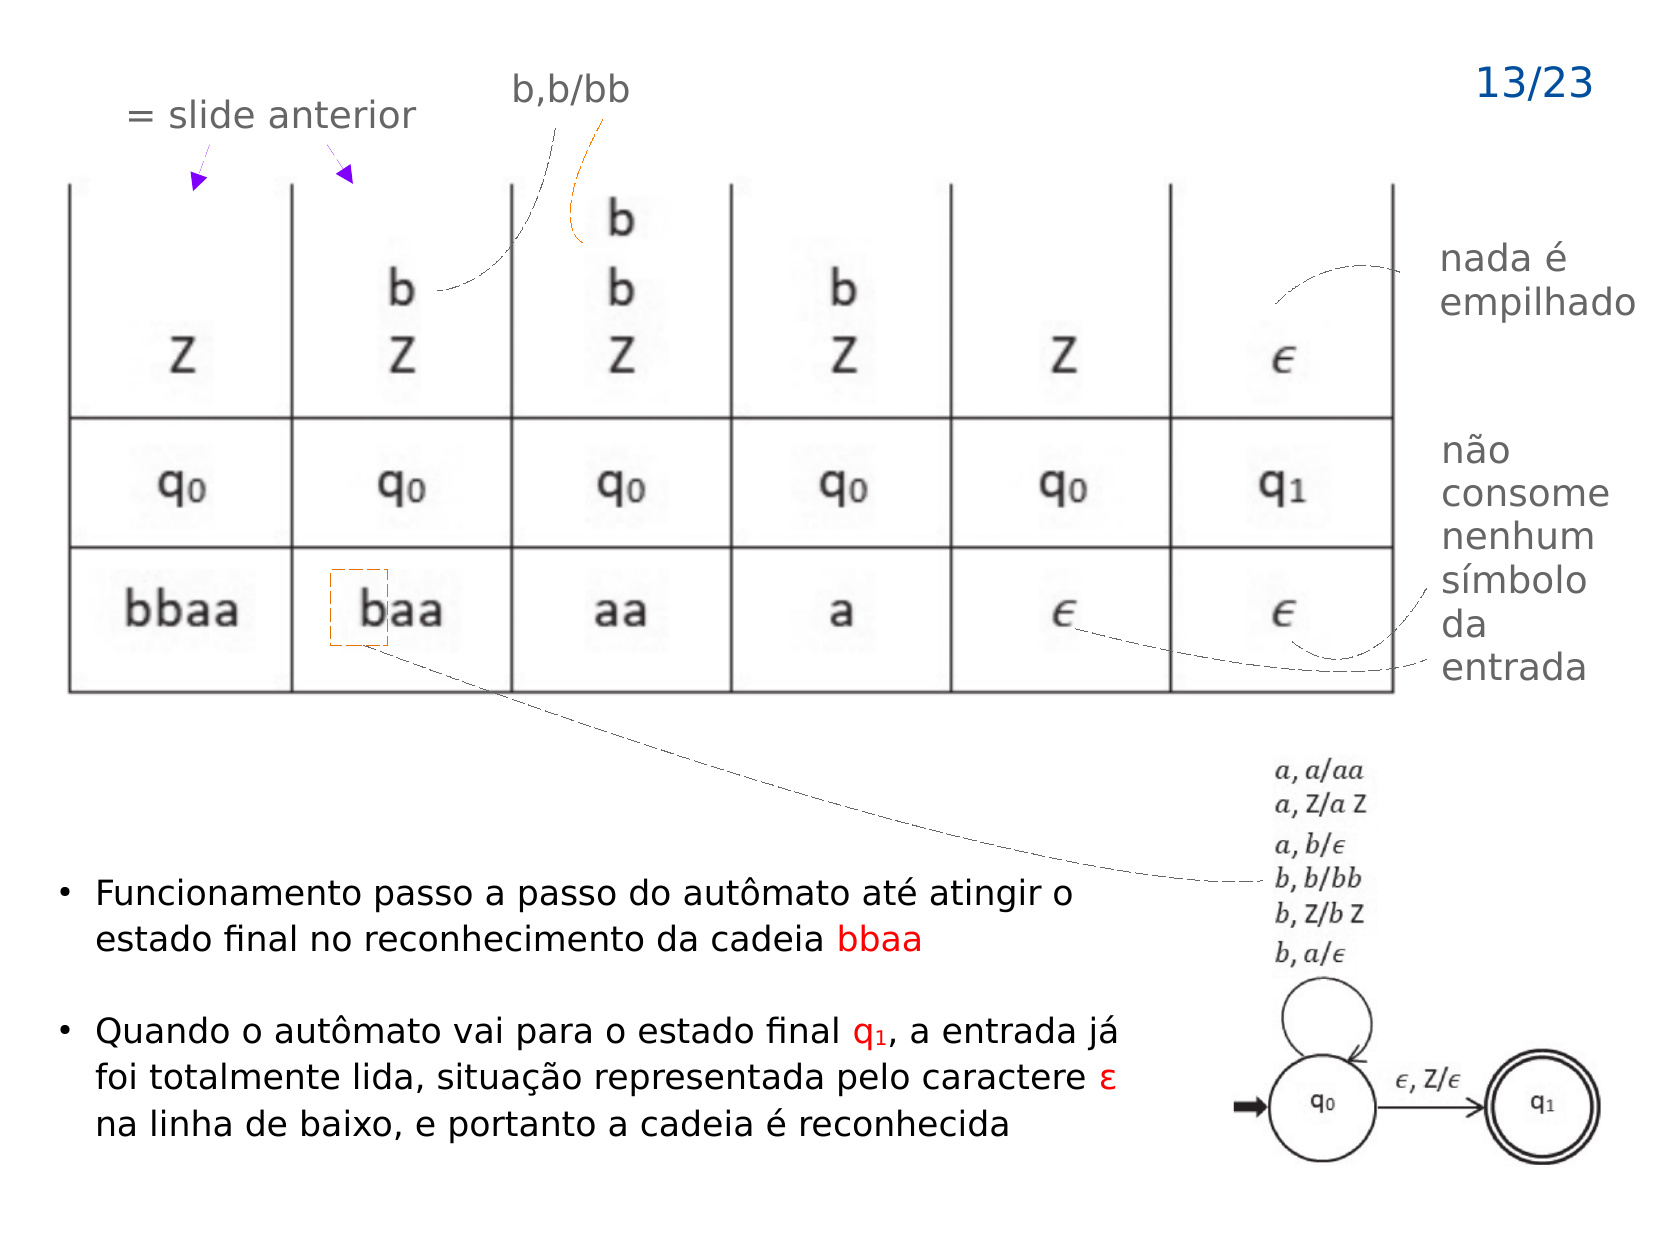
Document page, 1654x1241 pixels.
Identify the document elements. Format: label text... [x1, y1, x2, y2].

text_box não consome nenhum símbolo da entrada [1426, 420, 1633, 702]
text_box b,b/bb [496, 60, 646, 120]
text_box nada é empilhado [1424, 229, 1654, 419]
picture [58, 175, 1400, 702]
picture [1230, 754, 1602, 1168]
list Funcionamento passo a passo do autômato até atingir o estado final no reconhecimento da cadeia bbaa Quando o autômato vai para o estado final q1, a entrada já foi totalmente lida, situação representada pelo caractere ε na linha de baixo, e portanto a cadeia é reconhecida [59, 867, 1160, 1182]
text_box = slide anterior [110, 86, 432, 145]
